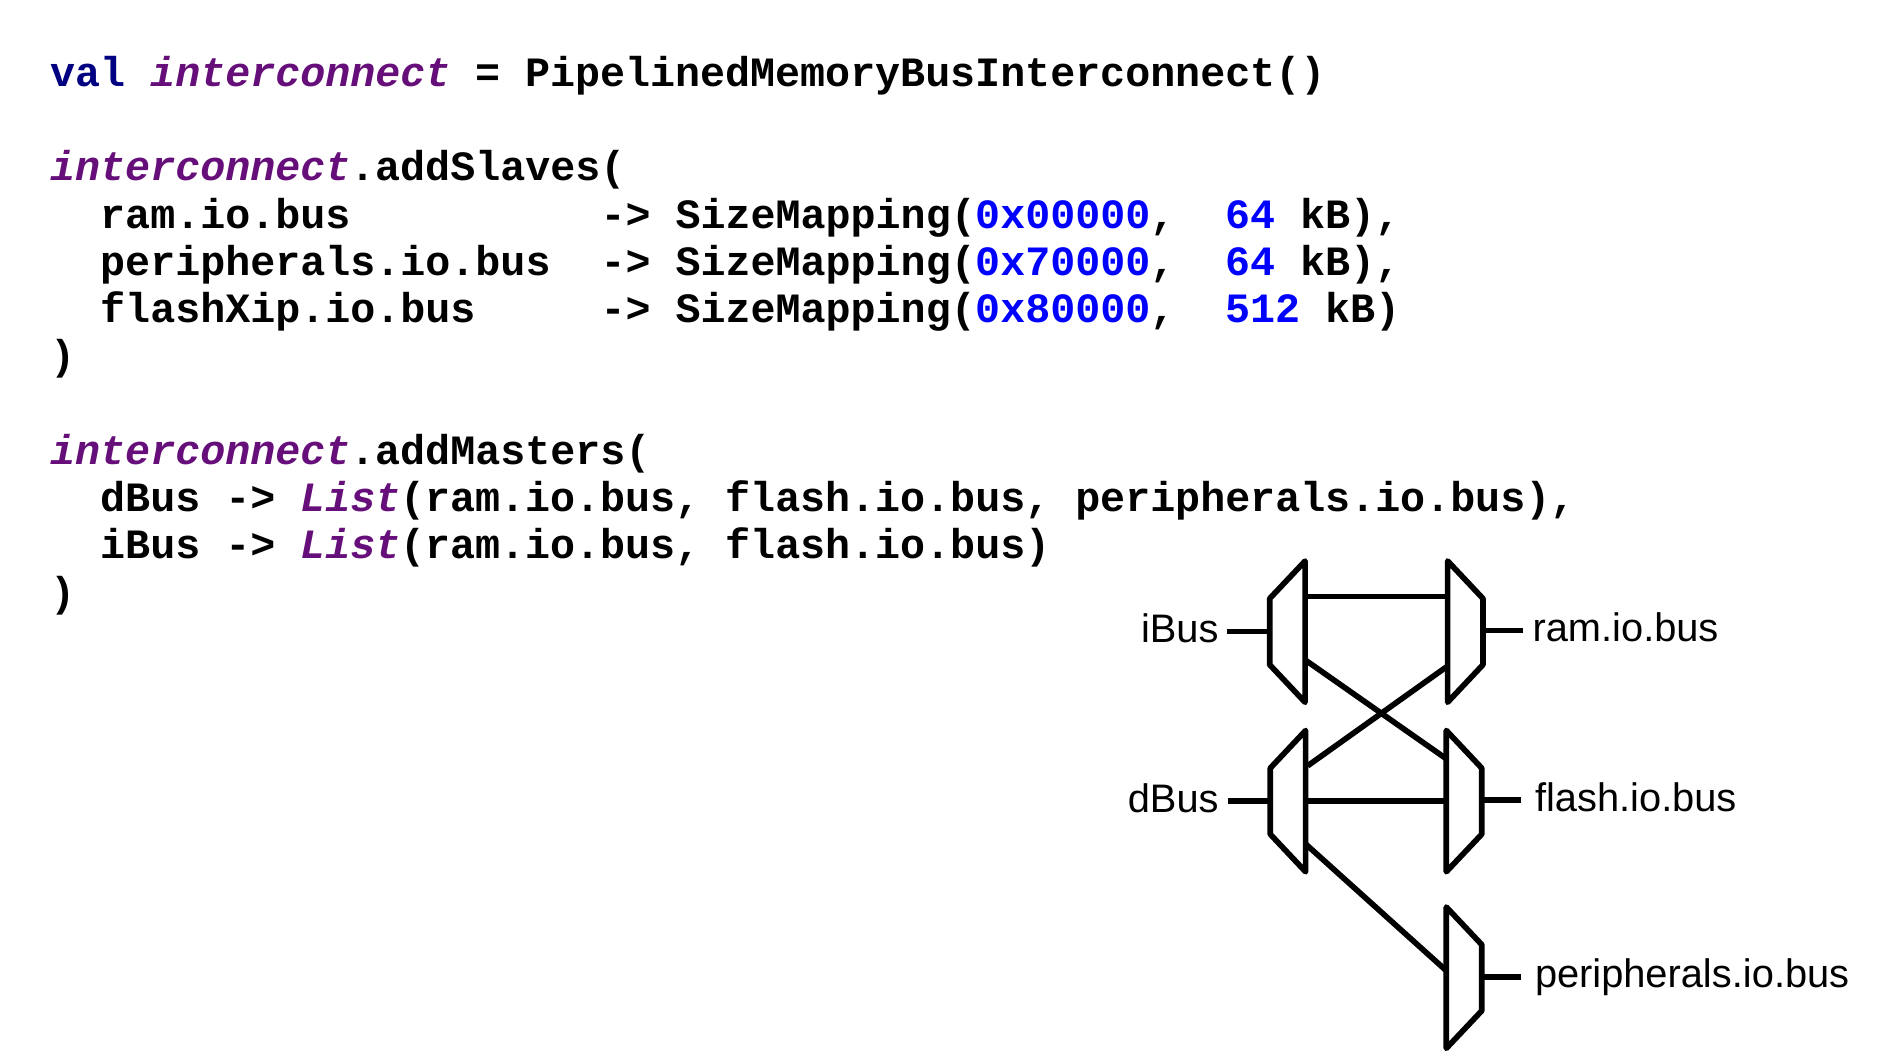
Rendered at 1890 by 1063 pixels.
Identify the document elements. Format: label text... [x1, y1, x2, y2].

text_box val interconnect = PipelinedMemoryBusInterconnect() interconnect.addSlaves( ram.io.bus -> SizeMapping(0x00000, 64 kB), peripherals.io.bus -> SizeMapping(0x70000, 64 kB), flashXip.io.bus -> SizeMapping(0x80000, 512 kB) ) interconnect.addMasters( dBus -> List(ram.io.bus, flash.io.bus, peripherals.io.bus), iBus -> List(ram.io.bus, flash.io.bus) ) [35, 44, 1725, 686]
picture [1110, 558, 1868, 1052]
